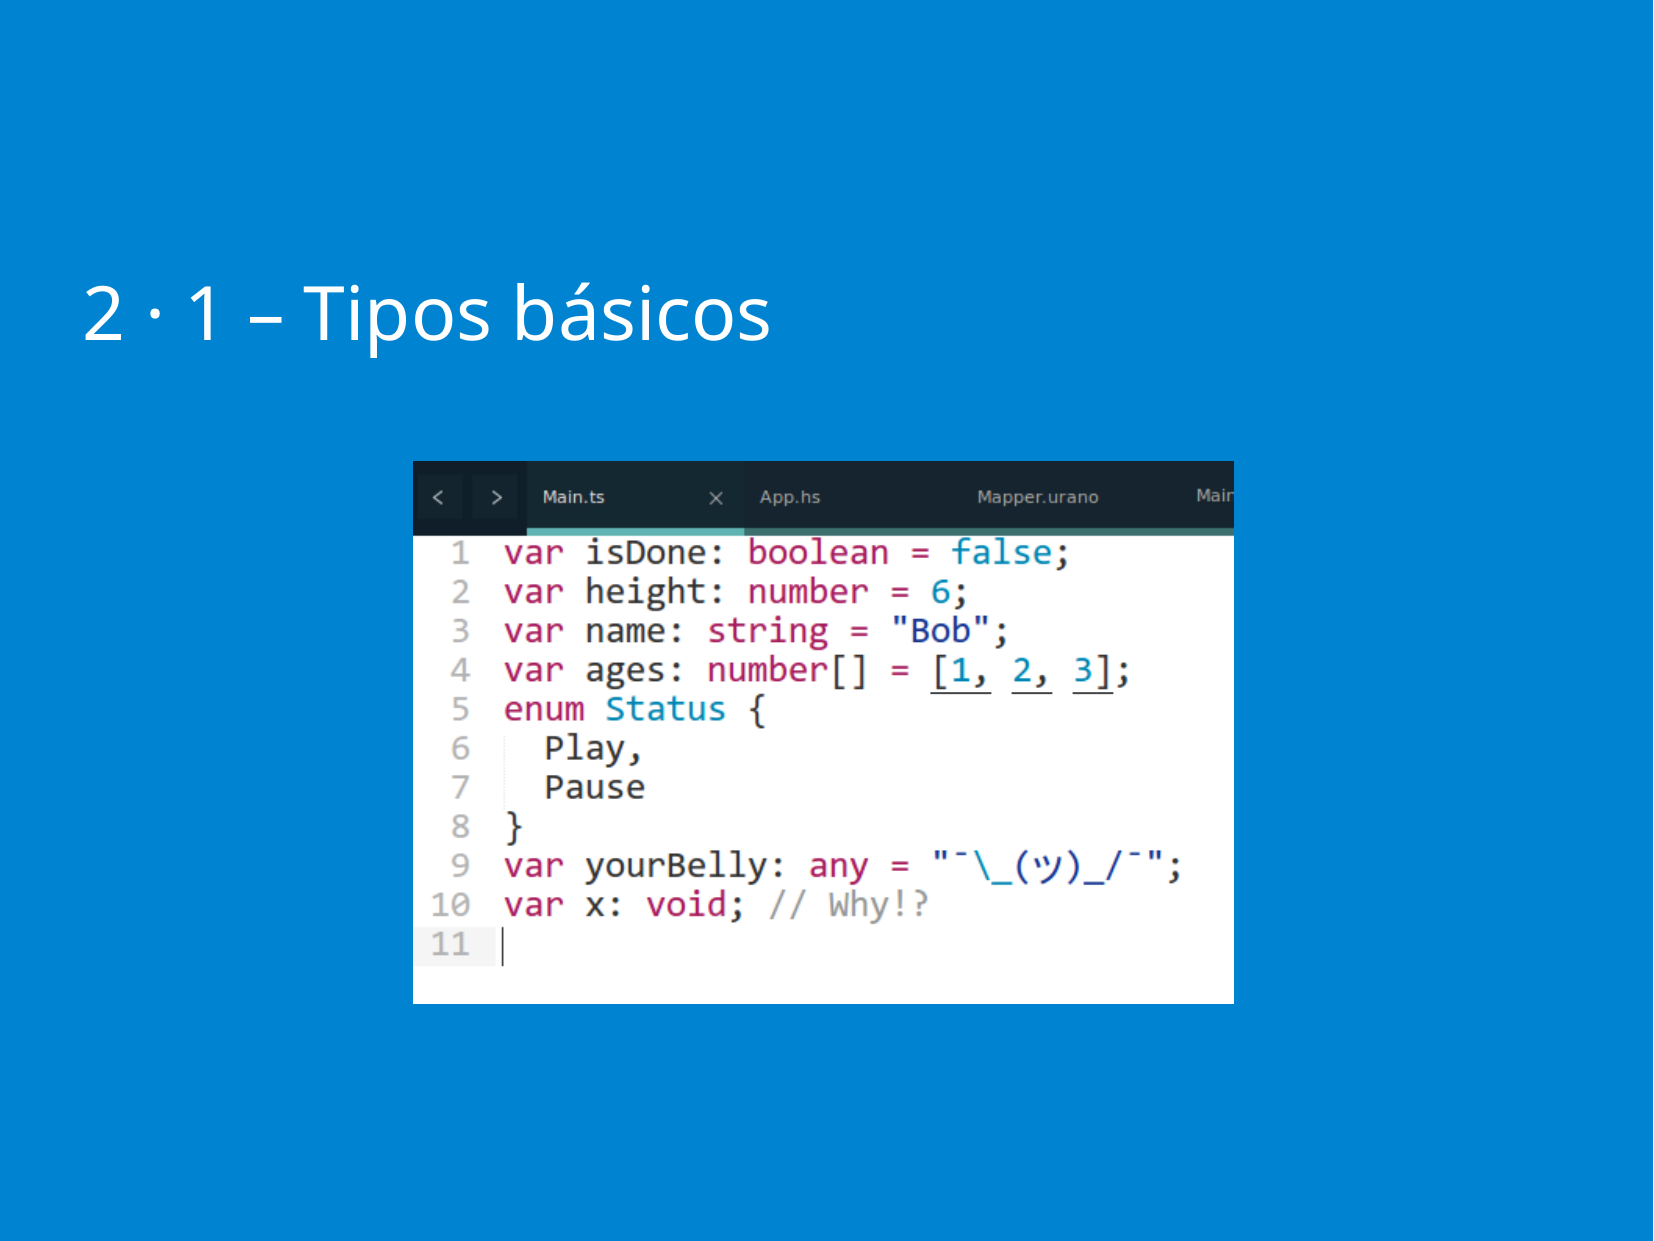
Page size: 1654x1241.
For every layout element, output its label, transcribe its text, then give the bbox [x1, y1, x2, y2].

title 2 · 1 – Tipos básicos [82, 248, 1571, 375]
picture [413, 461, 1234, 1004]
